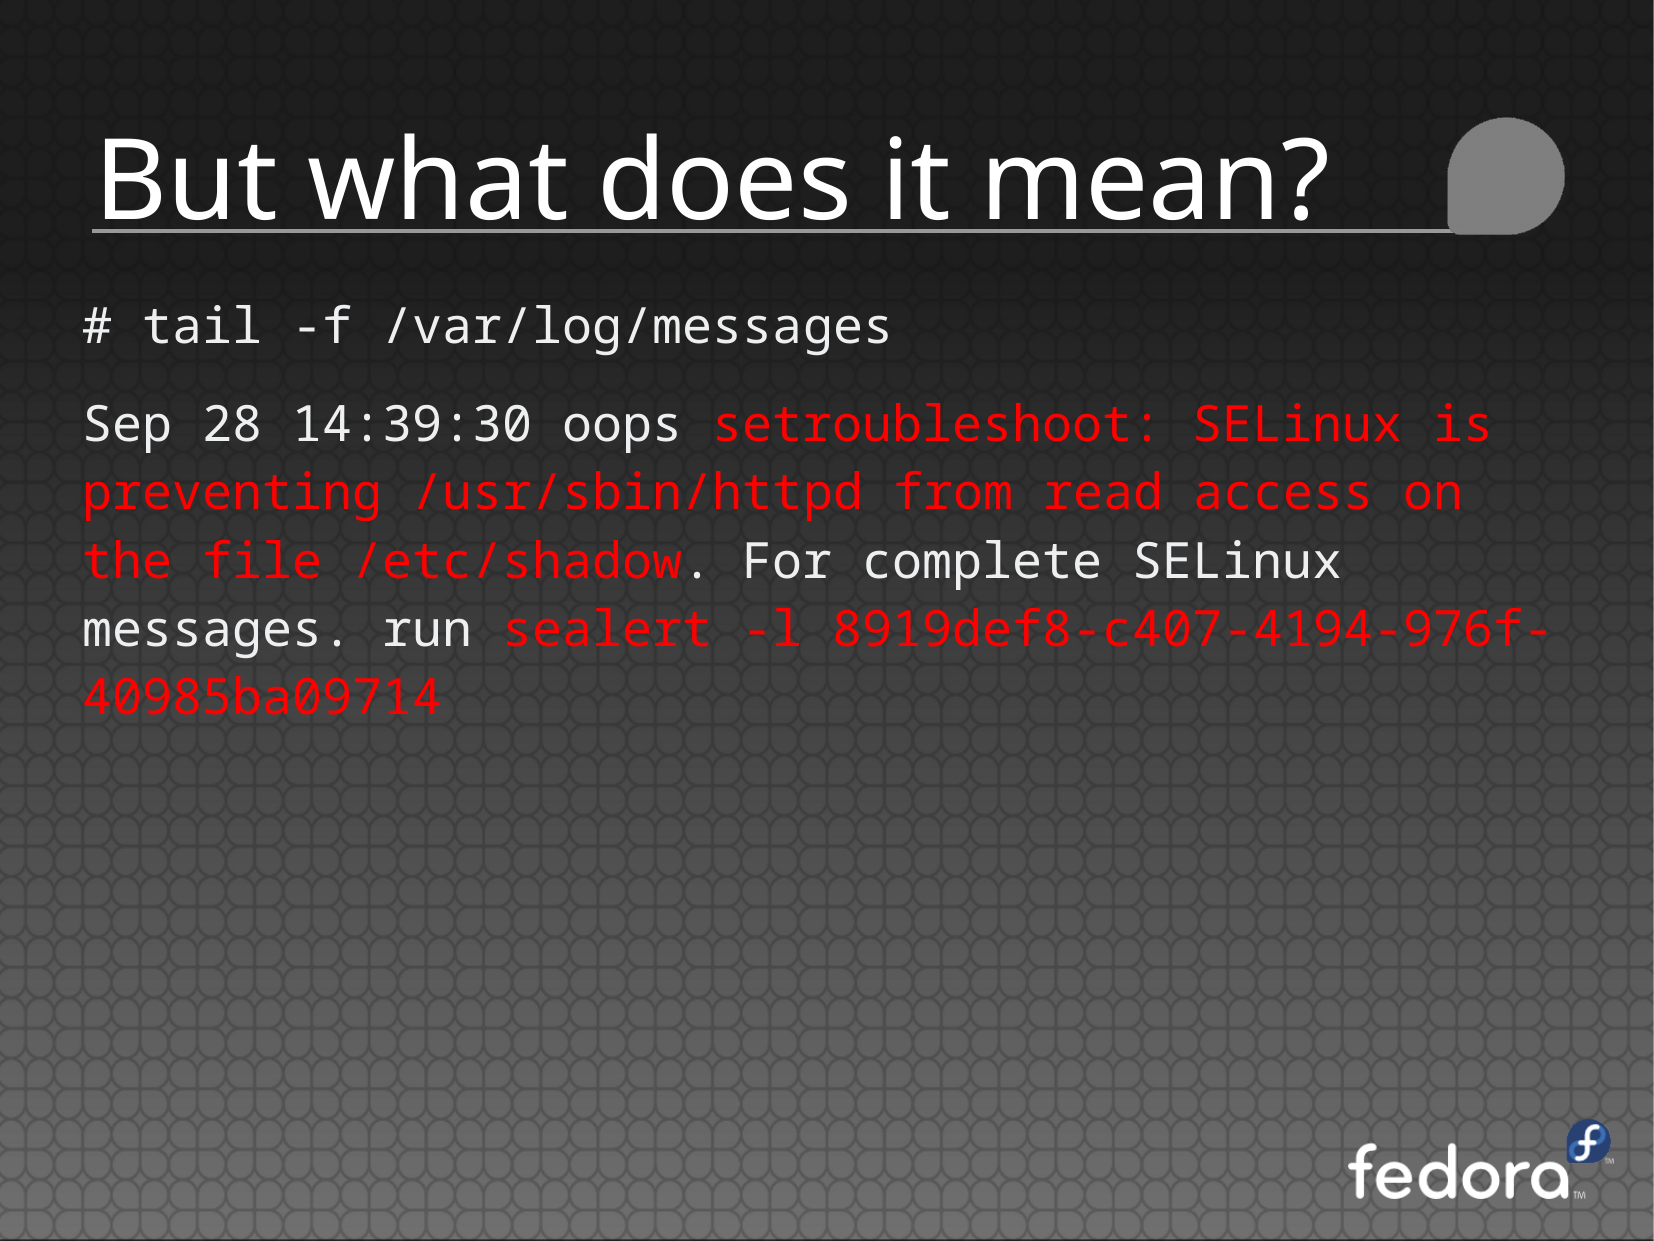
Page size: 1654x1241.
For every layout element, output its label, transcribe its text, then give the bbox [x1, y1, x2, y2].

list # tail -f /var/log/messages Sep 28 14:39:30 oops setroubleshoot: SELinux is preventing /usr/sbin/httpd from read access on the file /etc/shadow. For complete SELinux messages. run sealert -l 8919def8-c407-4194-976f-40985ba09714 [82, 290, 1571, 1094]
title But what does it mean? [94, 44, 1426, 307]
picture [0, 0, 1654, 1241]
